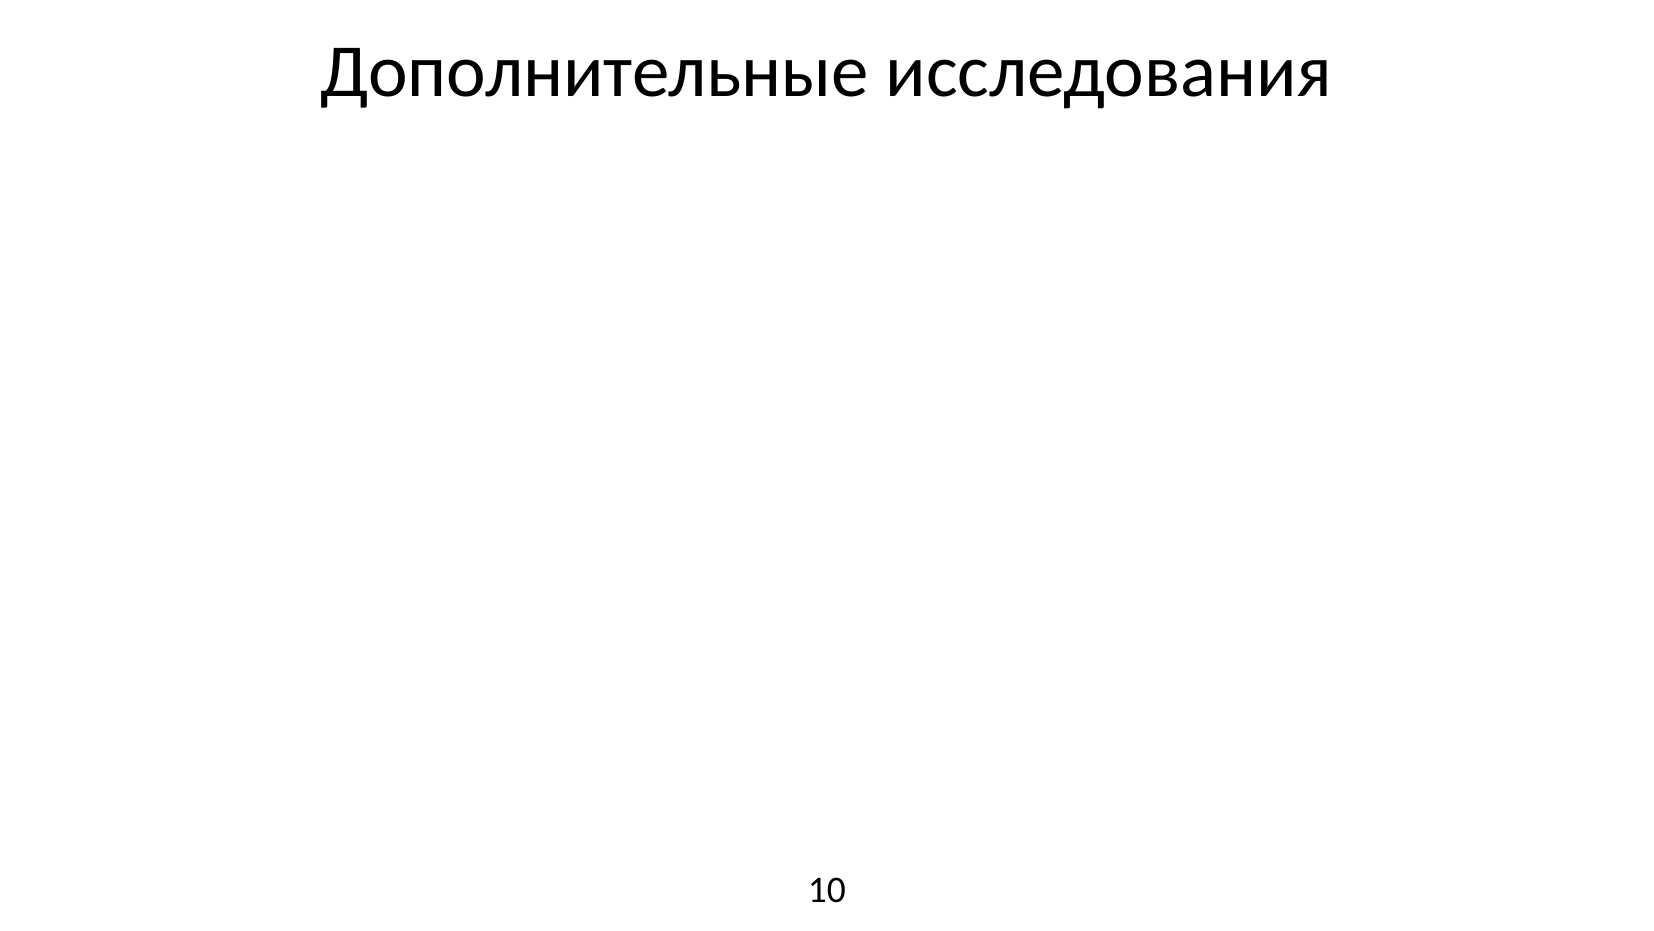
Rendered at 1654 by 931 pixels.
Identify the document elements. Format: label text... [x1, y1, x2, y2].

title Дополнительные исследования [59, 7, 1595, 148]
